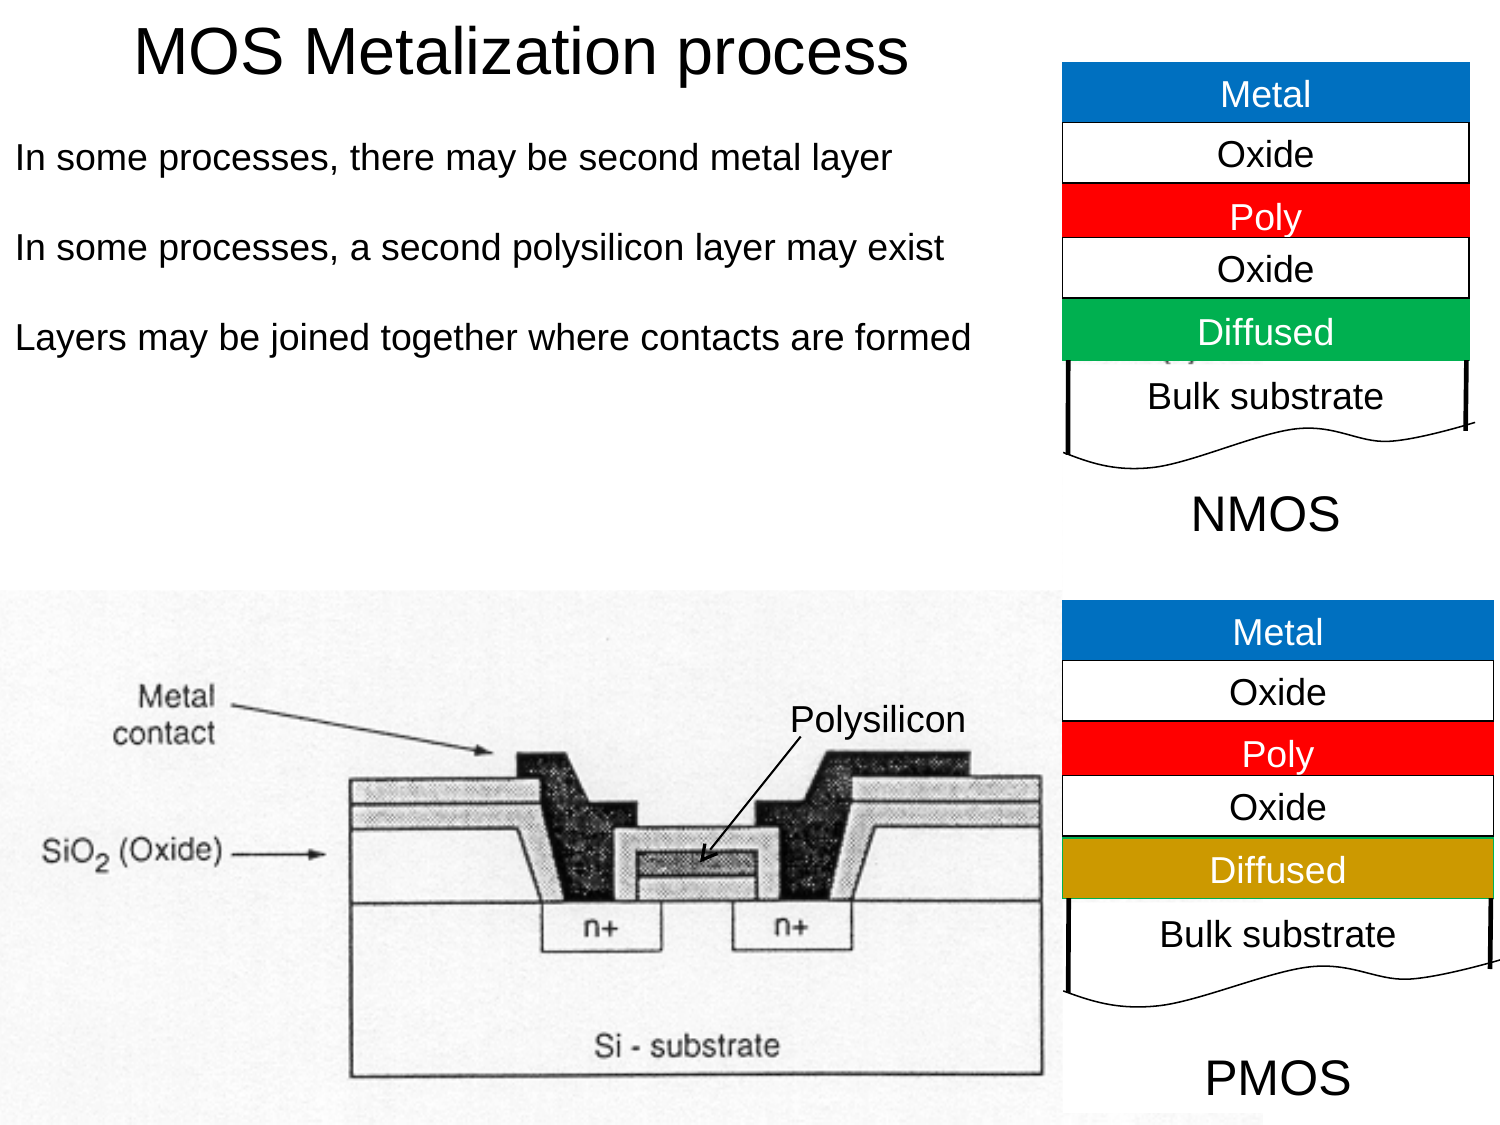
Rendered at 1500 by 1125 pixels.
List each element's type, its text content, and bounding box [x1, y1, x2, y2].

text_box Oxide [1062, 237, 1469, 298]
text_box Polysilicon [774, 687, 1013, 748]
text_box Oxide [1062, 122, 1469, 184]
text_box Bulk substrate PMOS [1071, 902, 1488, 1006]
text_box Metal [1062, 600, 1494, 660]
text_box Diffused [1062, 299, 1469, 361]
text_box Oxide [1062, 660, 1494, 722]
text_box Oxide [1062, 775, 1494, 836]
text_box MOS Metalization process In some processes, there may be second metal layer In some processes, a second polysilicon layer may exist Layers may be joined together where contacts are formed [0, 0, 1063, 591]
picture [0, 591, 1263, 1125]
text_box Bulk substrate PMOS [1062, 963, 1494, 1113]
text_box Bulk substrate NMOS [1071, 364, 1464, 467]
text_box Poly [1062, 184, 1469, 237]
text_box Metal [1062, 62, 1469, 122]
text_box Bulk substrate NMOS [1062, 426, 1469, 600]
text_box Diffused [1062, 837, 1494, 899]
text_box Poly [1062, 722, 1494, 775]
